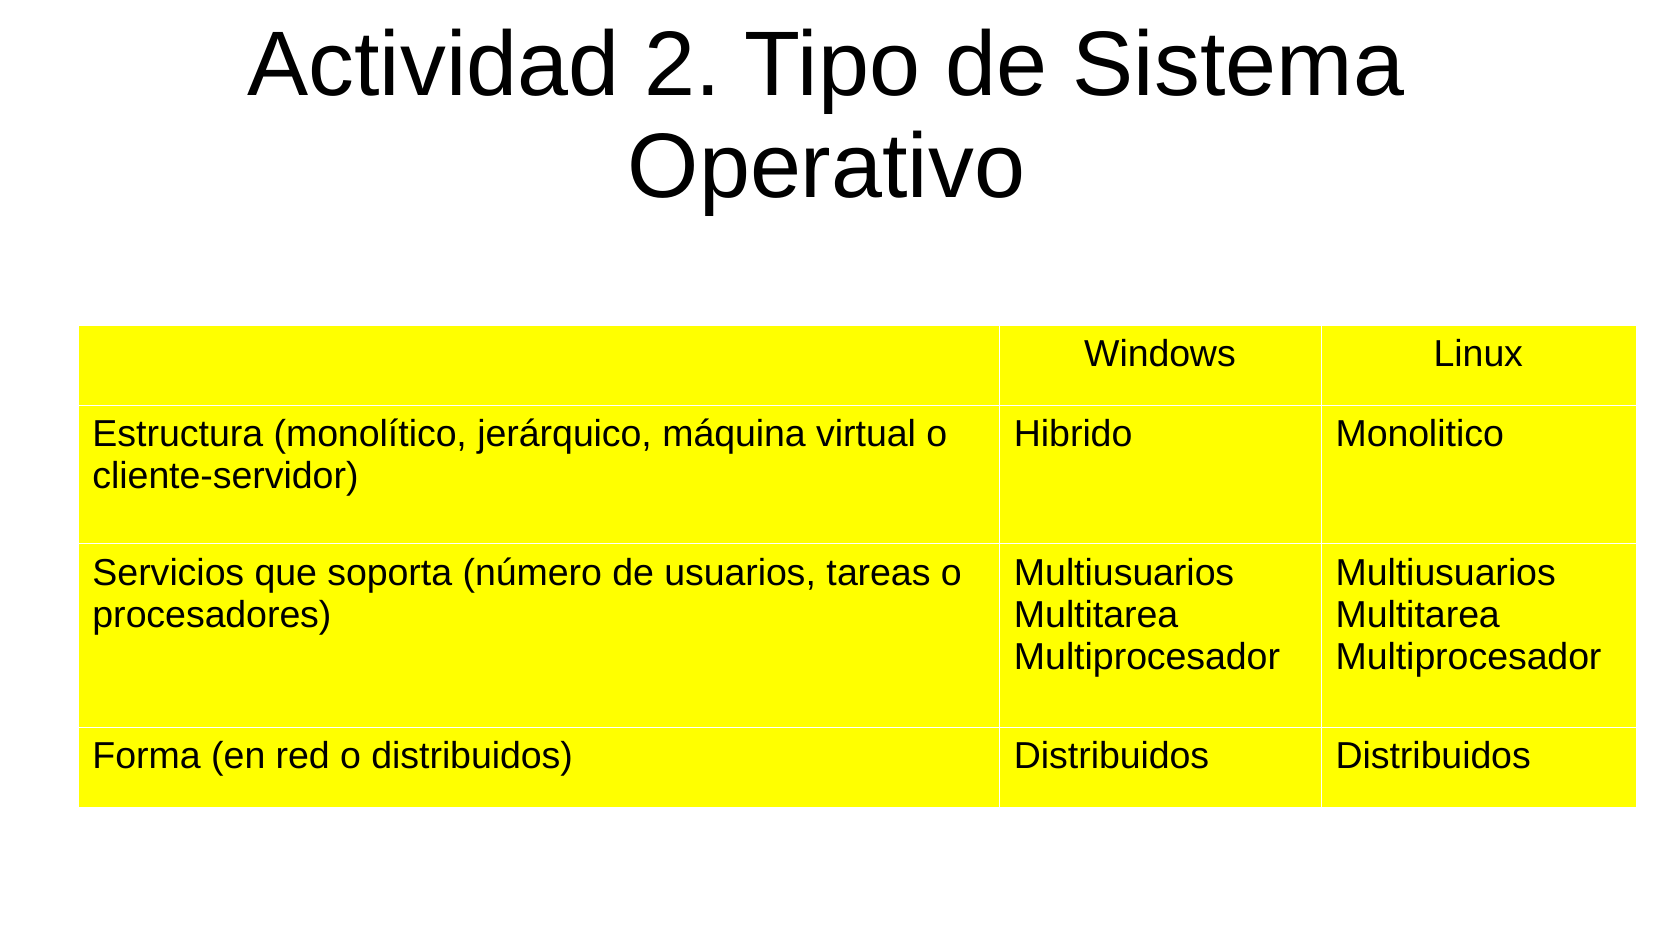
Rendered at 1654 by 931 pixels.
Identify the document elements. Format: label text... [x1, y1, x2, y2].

table_cell Distribuidos [1000, 728, 1321, 807]
table_cell Multiusuarios Multitarea Multiprocesador [1322, 544, 1636, 727]
table_cell Monolitico [1322, 406, 1636, 543]
table_cell Estructura (monolítico, jerárquico, máquina virtual o cliente-servidor) [79, 406, 999, 543]
table_header Linux [1322, 326, 1636, 405]
table_header [79, 326, 999, 405]
table_cell Multiusuarios Multitarea Multiprocesador [1000, 544, 1321, 727]
table_cell Hibrido [1000, 406, 1321, 543]
table_cell Servicios que soporta (número de usuarios, tareas o procesadores) [79, 544, 999, 727]
table_cell Distribuidos [1322, 728, 1636, 807]
title Actividad 2. Tipo de Sistema Operativo [82, 12, 1571, 218]
table_cell Forma (en red o distribuidos) [79, 728, 999, 807]
table_header Windows [1000, 326, 1321, 405]
